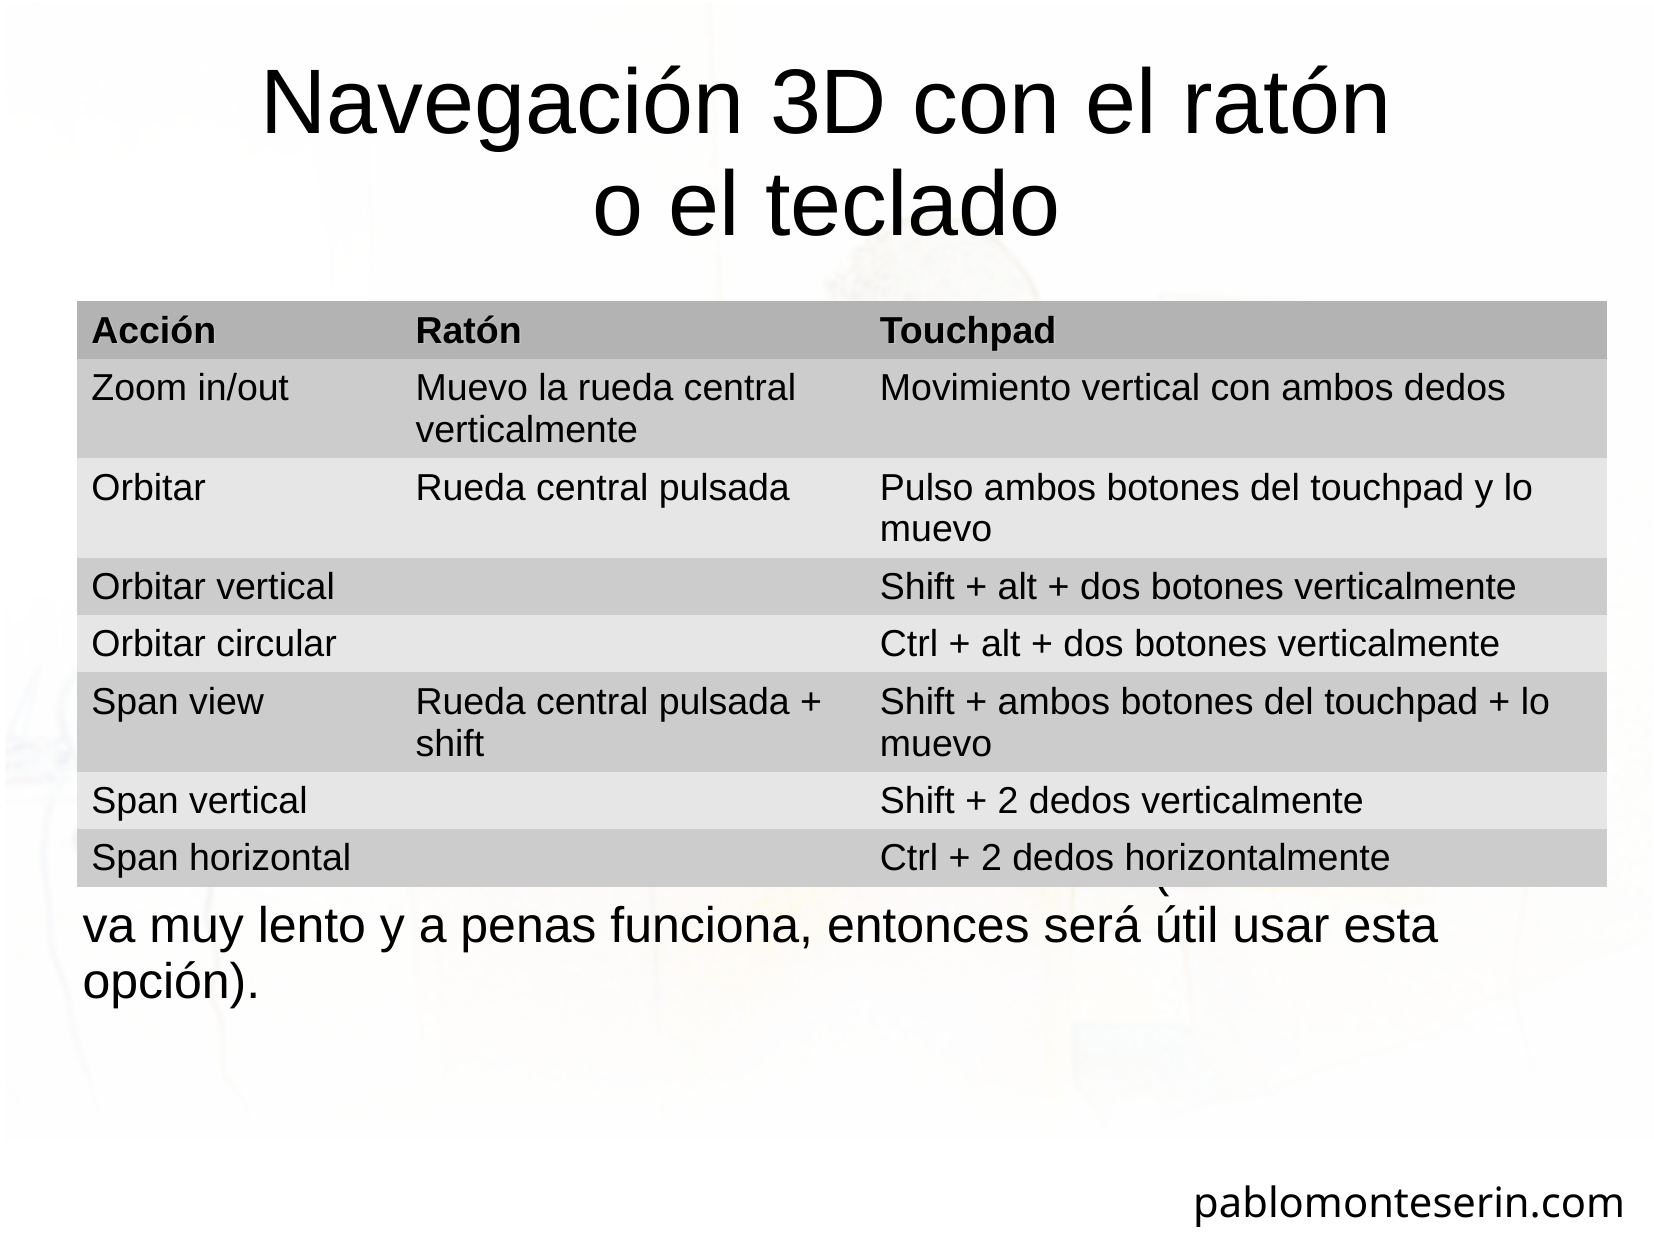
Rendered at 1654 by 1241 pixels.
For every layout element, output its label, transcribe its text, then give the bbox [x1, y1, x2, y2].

table_cell Span vertical [77, 772, 401, 829]
table_cell Pulso ambos botones del touchpad y lo muevo [865, 458, 1607, 558]
table_cell Orbitar [77, 458, 401, 558]
table_header Ratón [401, 301, 865, 359]
table_header Touchpad [865, 301, 1607, 359]
table_cell Ctrl + alt + dos botones verticalmente [865, 615, 1607, 672]
table_cell Orbitar vertical [77, 558, 401, 615]
table_cell [401, 558, 865, 615]
table_cell Muevo la rueda central verticalmente [401, 359, 865, 458]
table_cell Span view [77, 672, 401, 772]
table_cell Zoom in/out [77, 359, 401, 458]
table_header Acción [77, 301, 401, 359]
table_cell [401, 772, 865, 829]
table_cell Shift + 2 dedos verticalmente [865, 772, 1607, 829]
table_cell Movimiento vertical con ambos dedos [865, 359, 1607, 458]
picture [5, 3, 1654, 1241]
table_cell [401, 615, 865, 672]
subtitle Resetear zoom → Menu View → View Selected (a veces el zoom va muy lento y a penas funciona, entonces será útil usar esta opción). [82, 887, 1571, 1109]
table_cell Orbitar circular [77, 615, 401, 672]
table_cell Shift + alt + dos botones verticalmente [865, 558, 1607, 615]
table_cell Ctrl + 2 dedos horizontalmente [865, 829, 1607, 887]
table_cell Span horizontal [77, 829, 401, 887]
title Navegación 3D con el ratón o el teclado [82, 49, 1571, 257]
table_cell Rueda central pulsada + shift [401, 672, 865, 772]
table_cell Shift + ambos botones del touchpad + lo muevo [865, 672, 1607, 772]
table_cell Rueda central pulsada [401, 458, 865, 558]
table_cell [401, 829, 865, 887]
